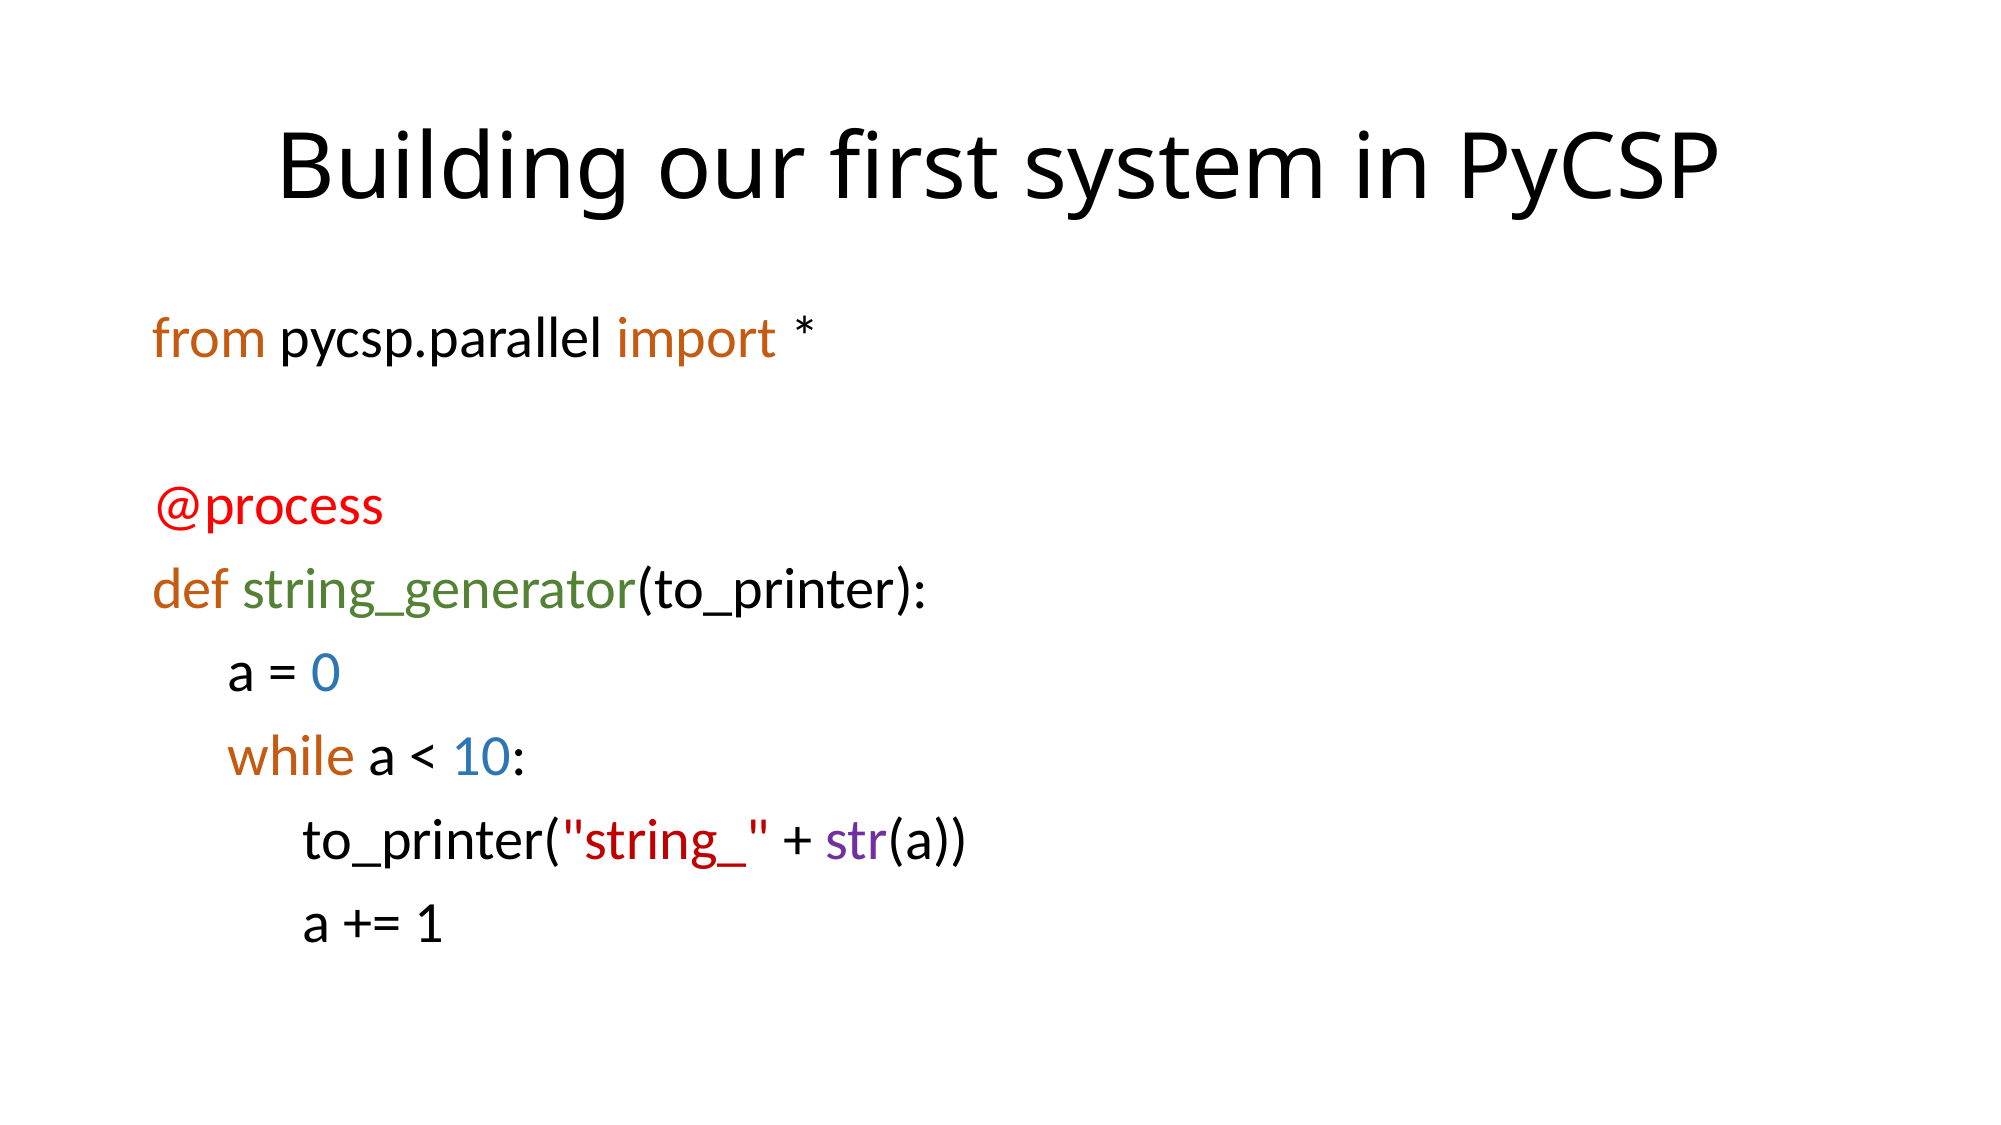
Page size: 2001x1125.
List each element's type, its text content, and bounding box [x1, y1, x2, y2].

title Building our first system in PyCSP [137, 59, 1863, 278]
list from pycsp.parallel import * @process def string_generator(to_printer): a = 0 while a < 10: to_printer("string_" + str(a)) a += 1 [137, 299, 1863, 1014]
